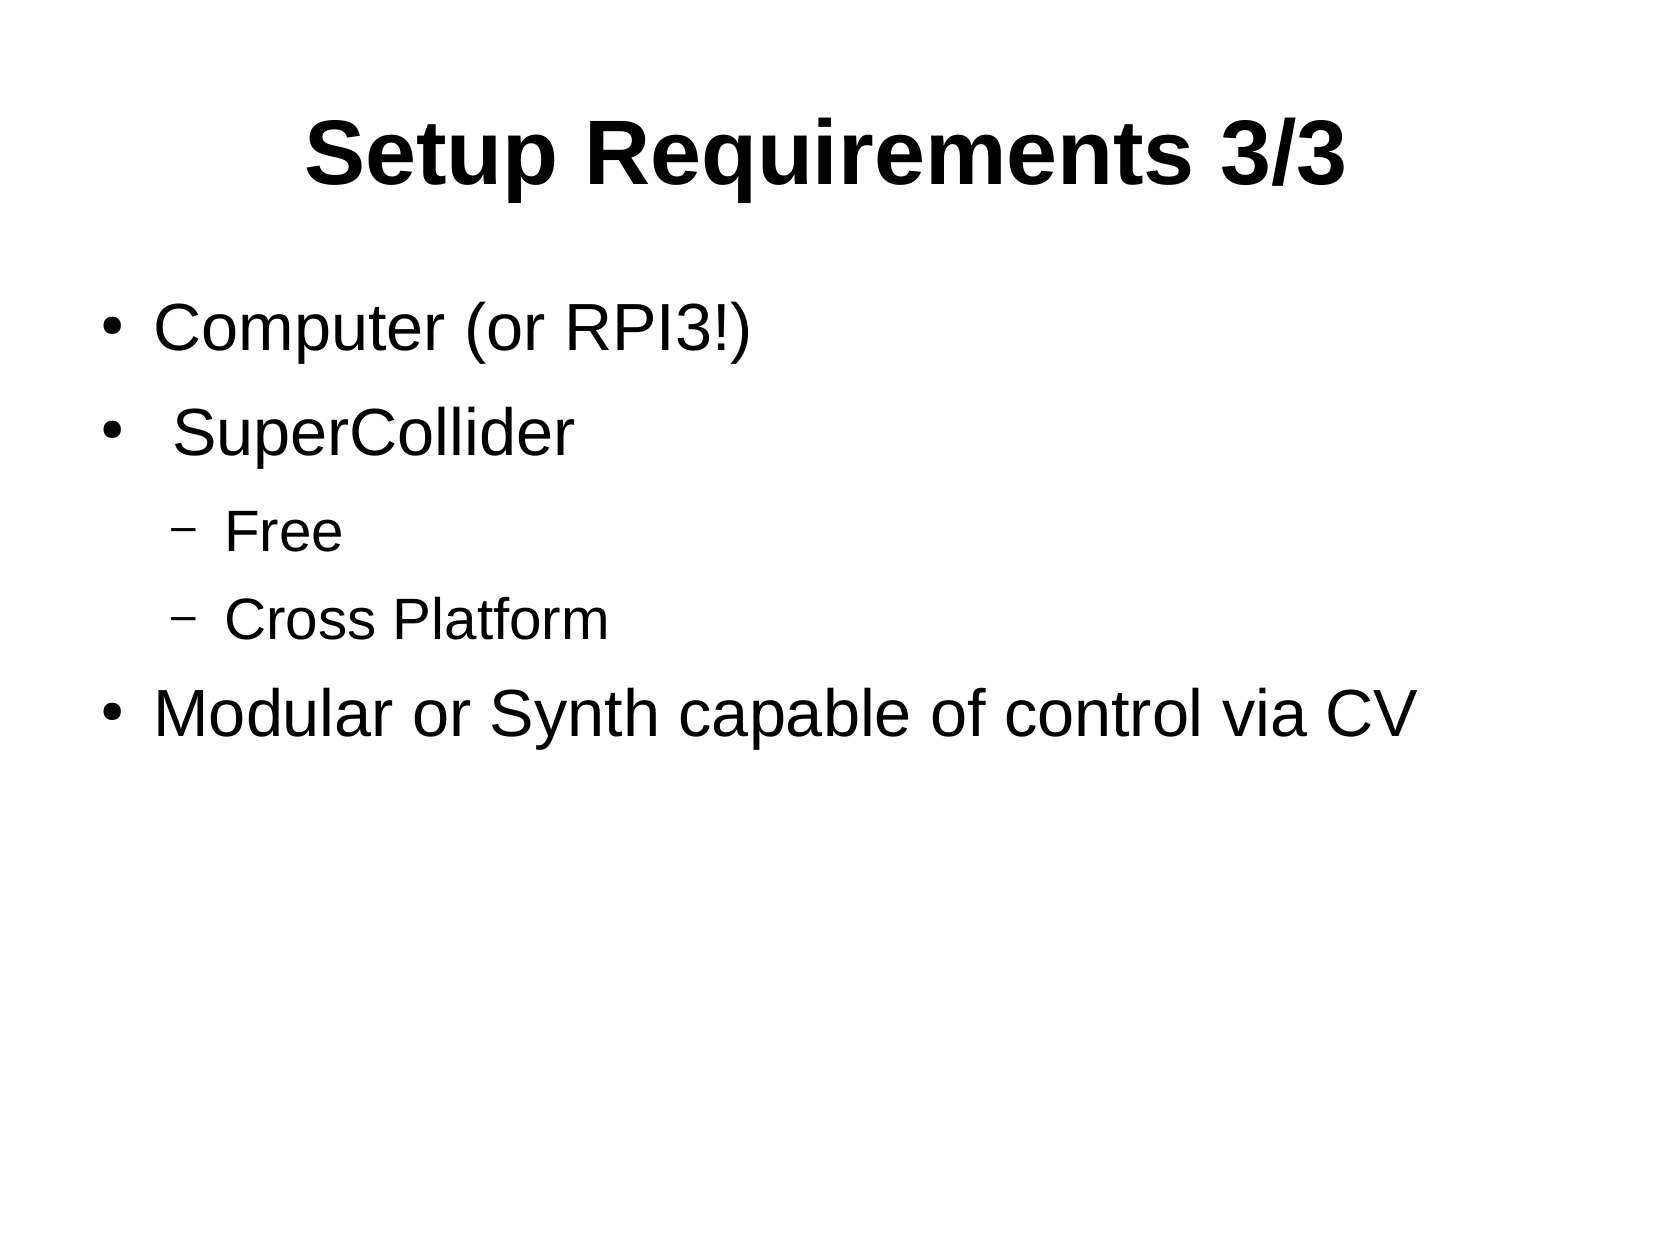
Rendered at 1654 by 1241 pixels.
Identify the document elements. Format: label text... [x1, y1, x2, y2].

title Setup Requirements 3/3 [82, 49, 1571, 257]
list Computer (or RPI3!) SuperCollider Free Cross Platform Modular or Synth capable of control via CV [82, 290, 1571, 1109]
